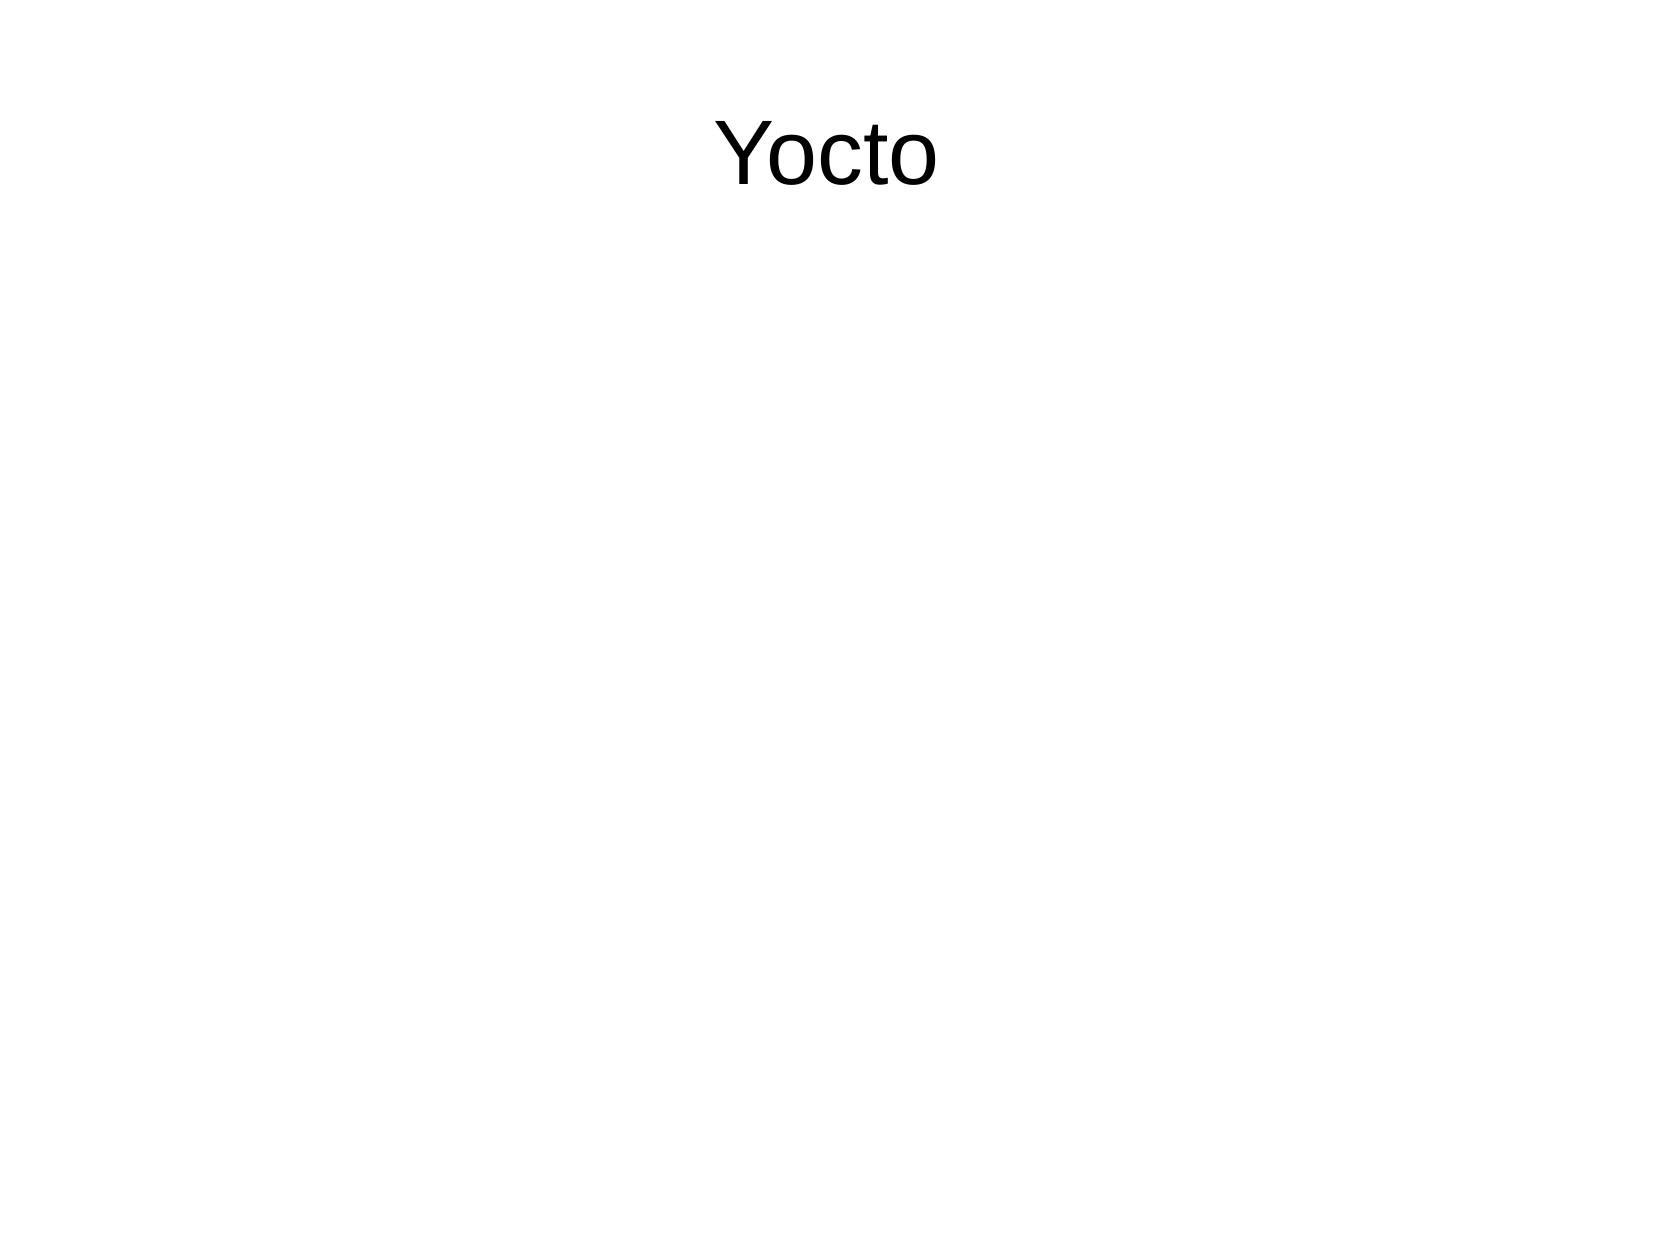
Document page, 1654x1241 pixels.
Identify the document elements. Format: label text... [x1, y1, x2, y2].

title Yocto [82, 49, 1571, 257]
